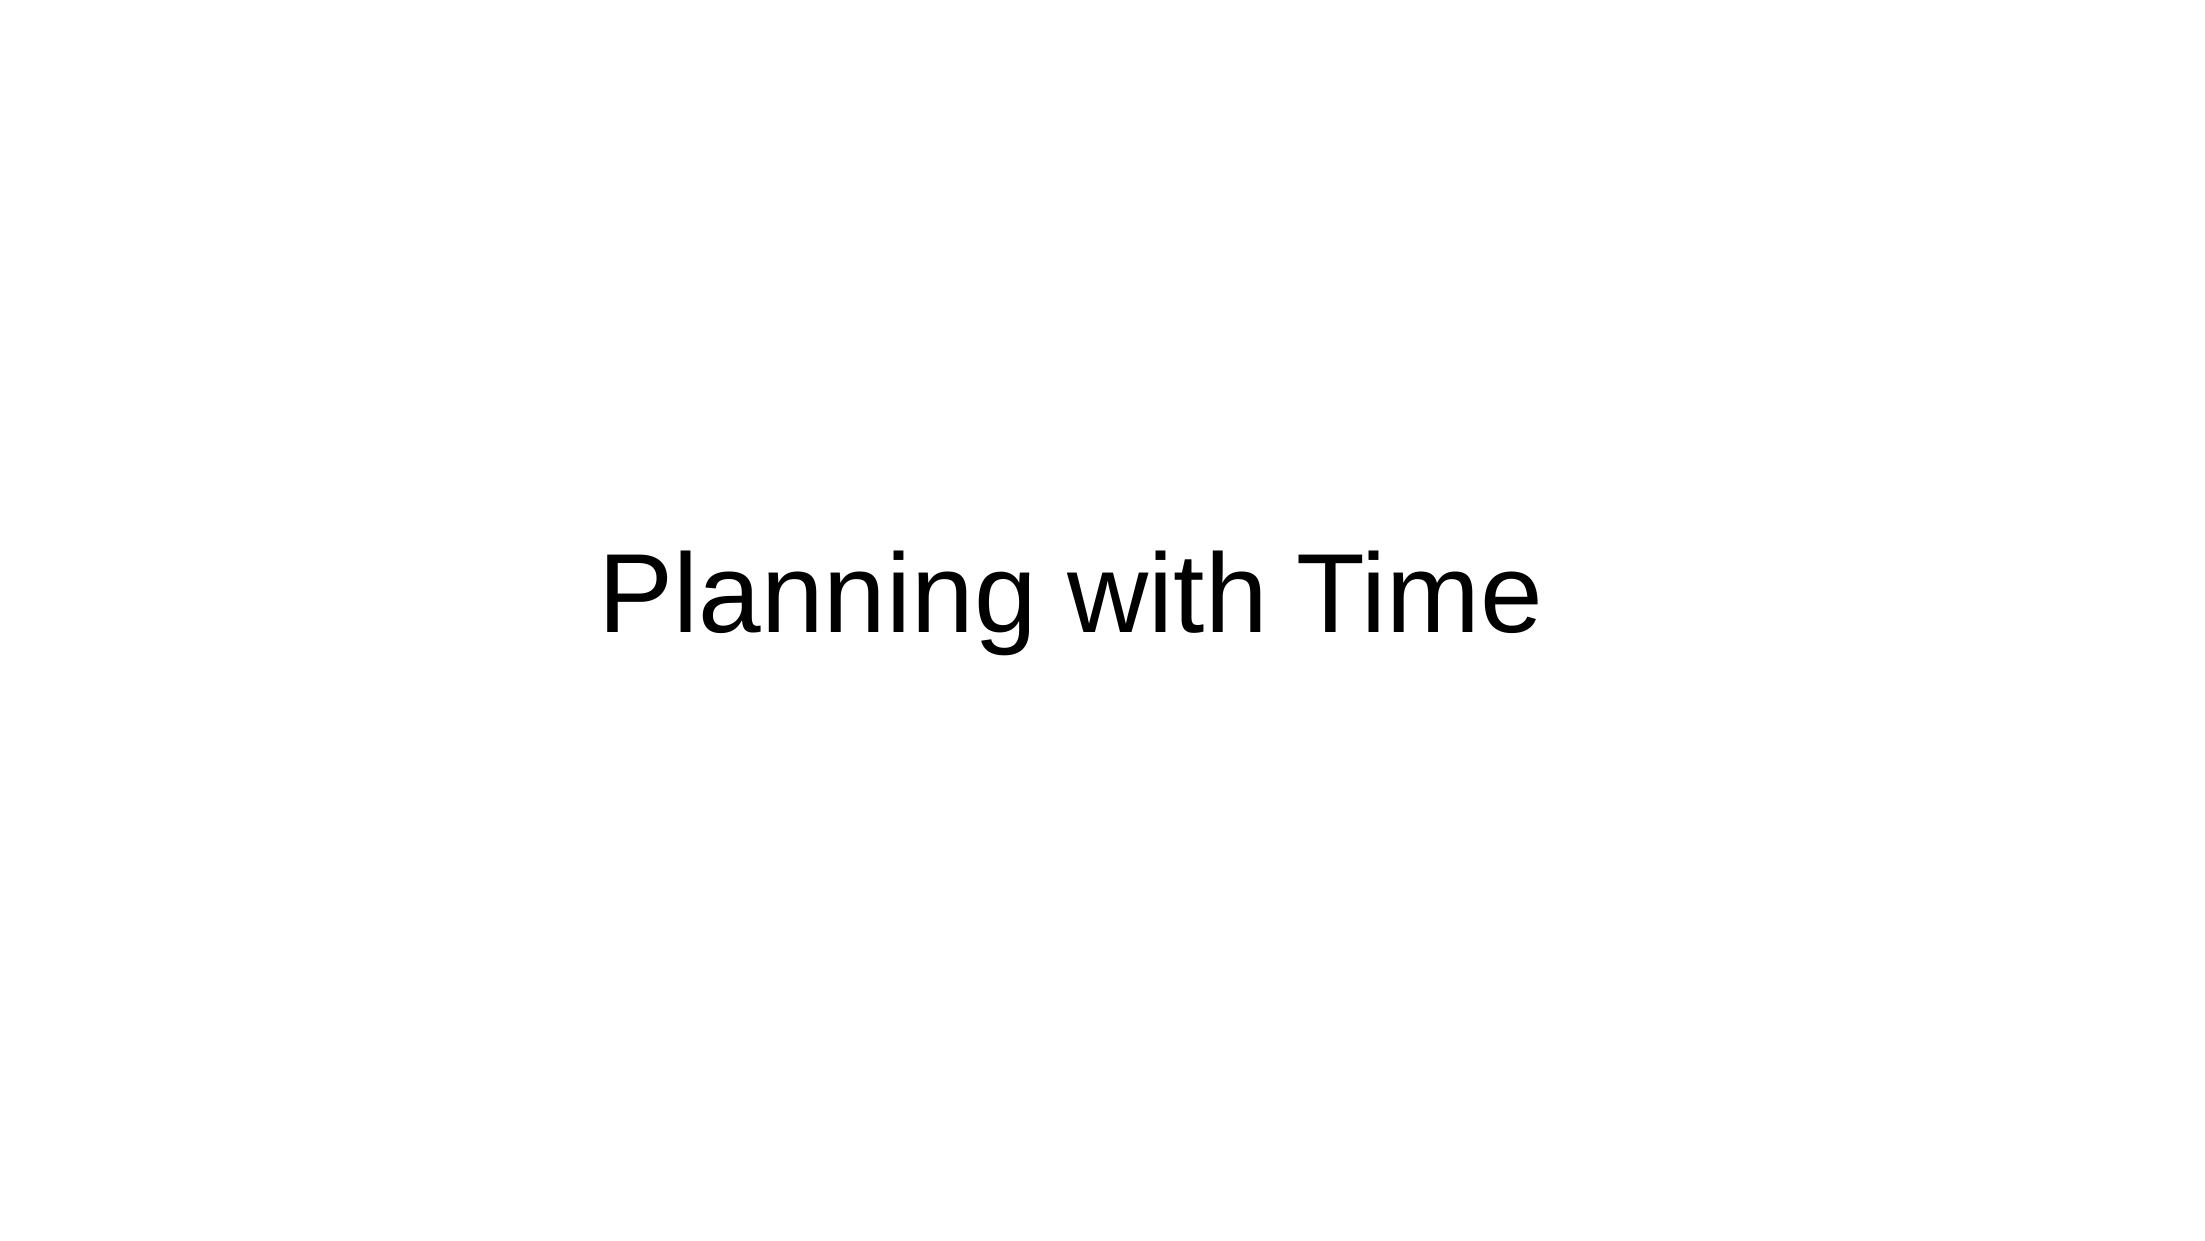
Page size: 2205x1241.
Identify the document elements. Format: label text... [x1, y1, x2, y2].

subtitle Planning with Time [78, 502, 2063, 686]
